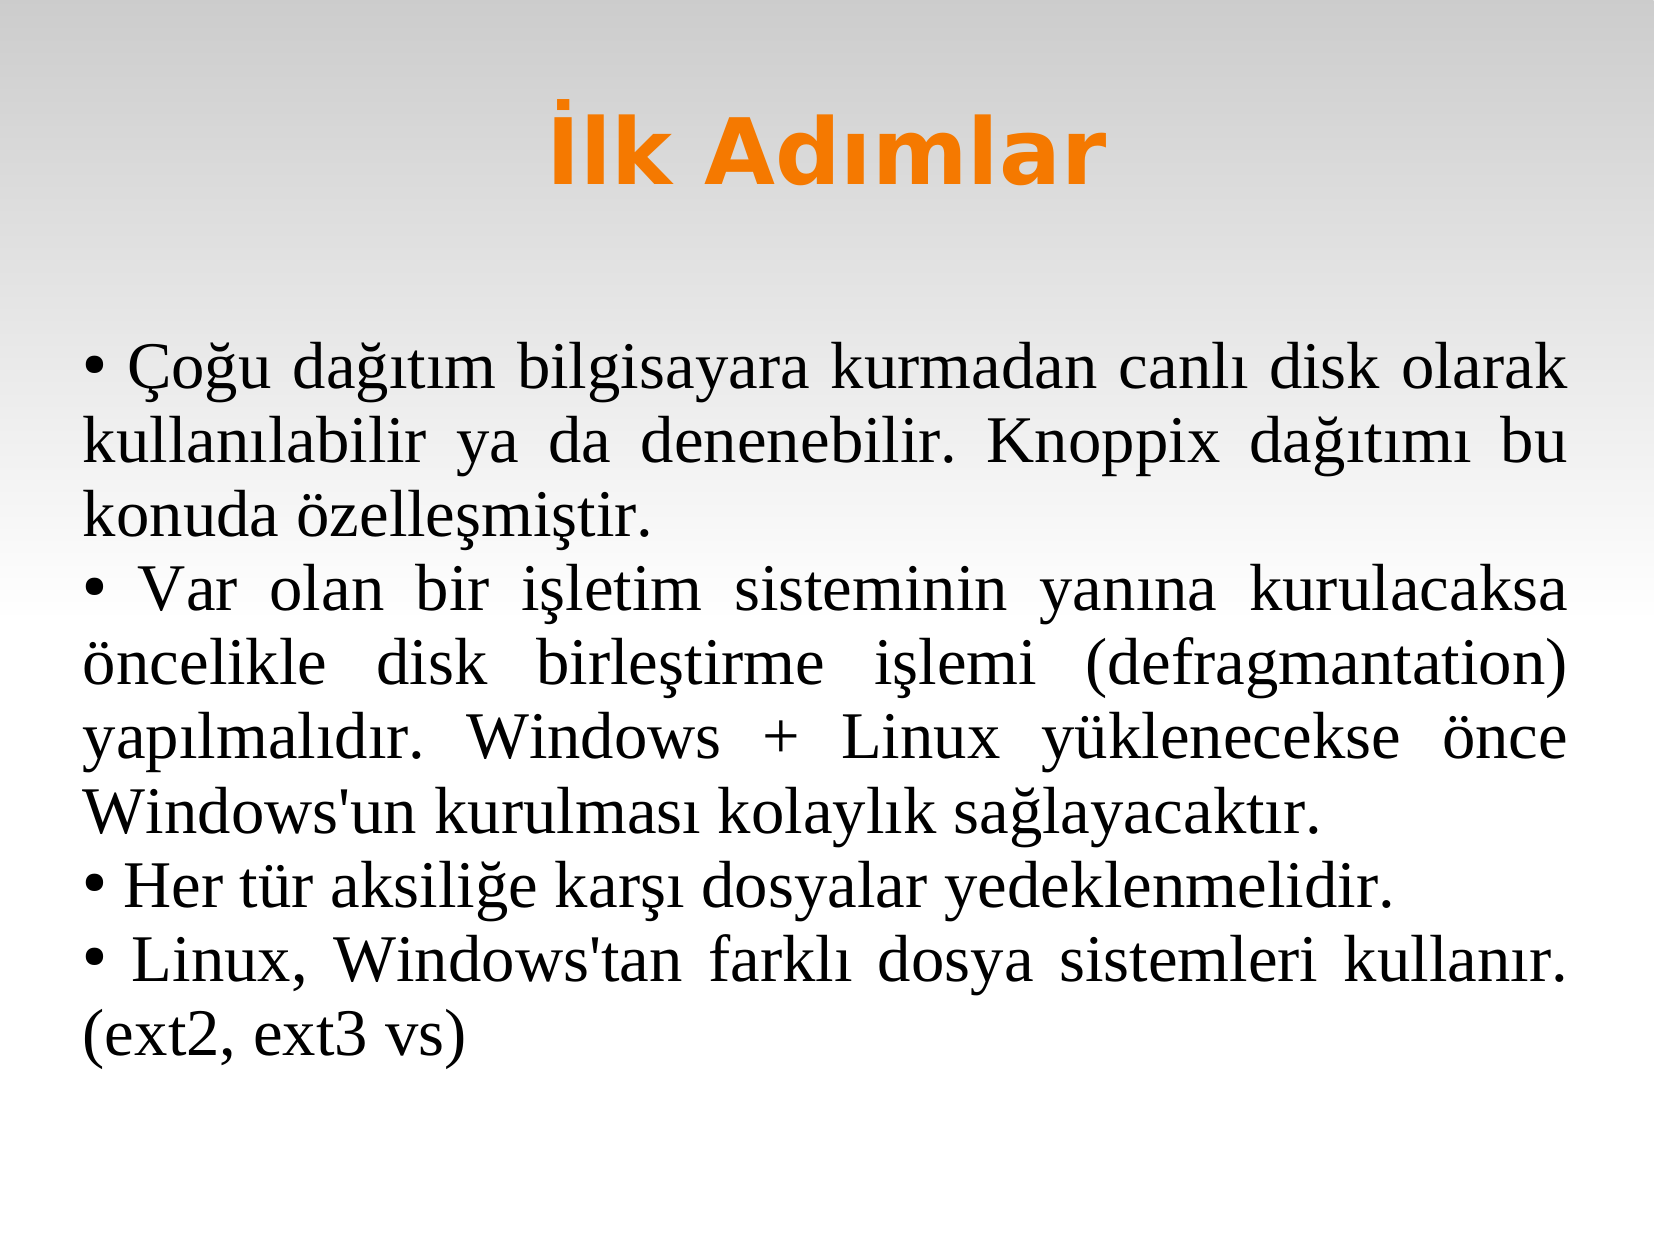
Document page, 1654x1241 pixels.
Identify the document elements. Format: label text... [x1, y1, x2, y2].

title İlk Adımlar [82, 49, 1571, 257]
subtitle Çoğu dağıtım bilgisayara kurmadan canlı disk olarak kullanılabilir ya da denenebilir. Knoppix dağıtımı bu konuda özelleşmiştir. Var olan bir işletim sisteminin yanına kurulacaksa öncelikle disk birleştirme işlemi (defragmantation) yapılmalıdır. Windows + Linux yüklenecekse önce Windows'un kurulması kolaylık sağlayacaktır. Her tür aksiliğe karşı dosyalar yedeklenmelidir. Linux, Windows'tan farklı dosya sistemleri kullanır. (ext2, ext3 vs) [82, 295, 1571, 1104]
